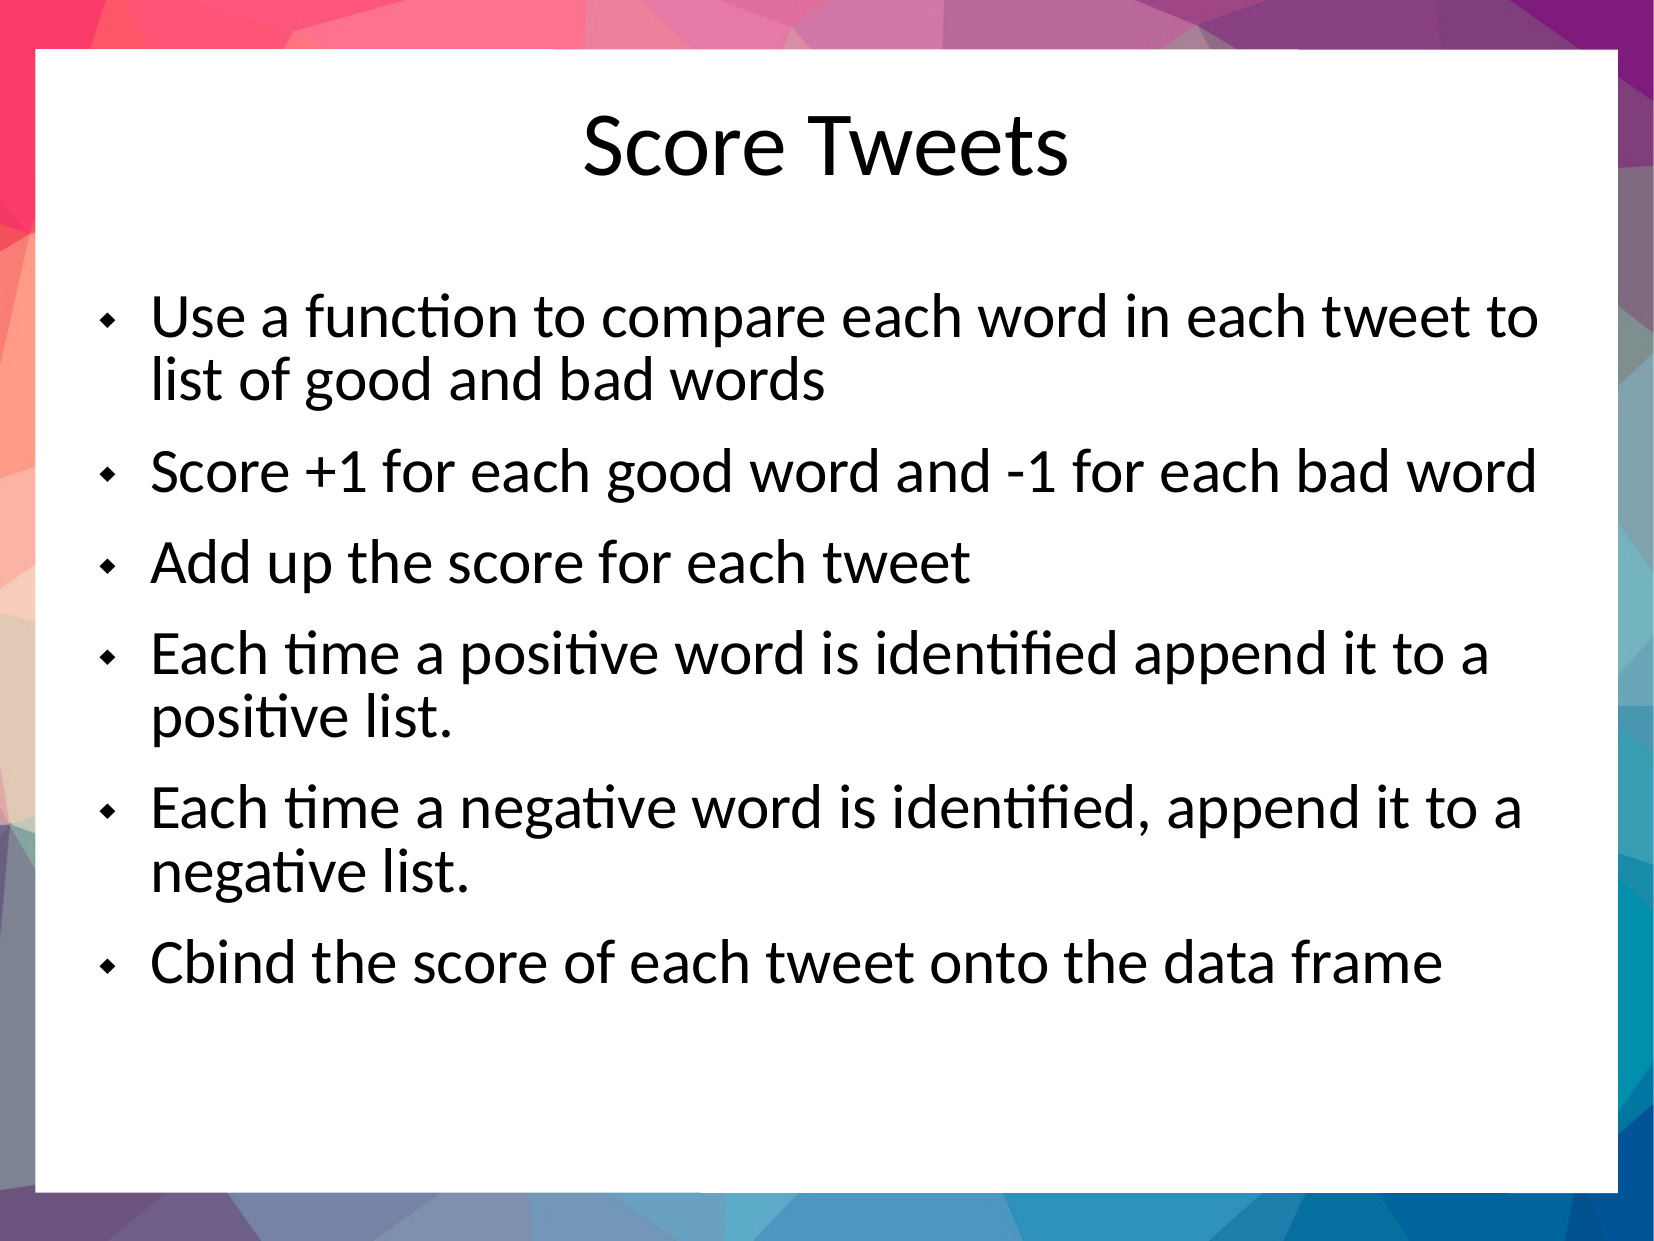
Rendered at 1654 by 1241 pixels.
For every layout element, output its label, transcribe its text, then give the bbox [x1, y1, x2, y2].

title Score Tweets [82, 49, 1571, 257]
picture [1385, 1106, 1654, 1241]
picture [0, 0, 1654, 1241]
list Use a function to compare each word in each tweet to list of good and bad words Score +1 for each good word and -1 for each bad word Add up the score for each tweet Each time a positive word is identified append it to a positive list. Each time a negative word is identified, append it to a negative list. Cbind the score of each tweet onto the data frame [82, 290, 1571, 1010]
